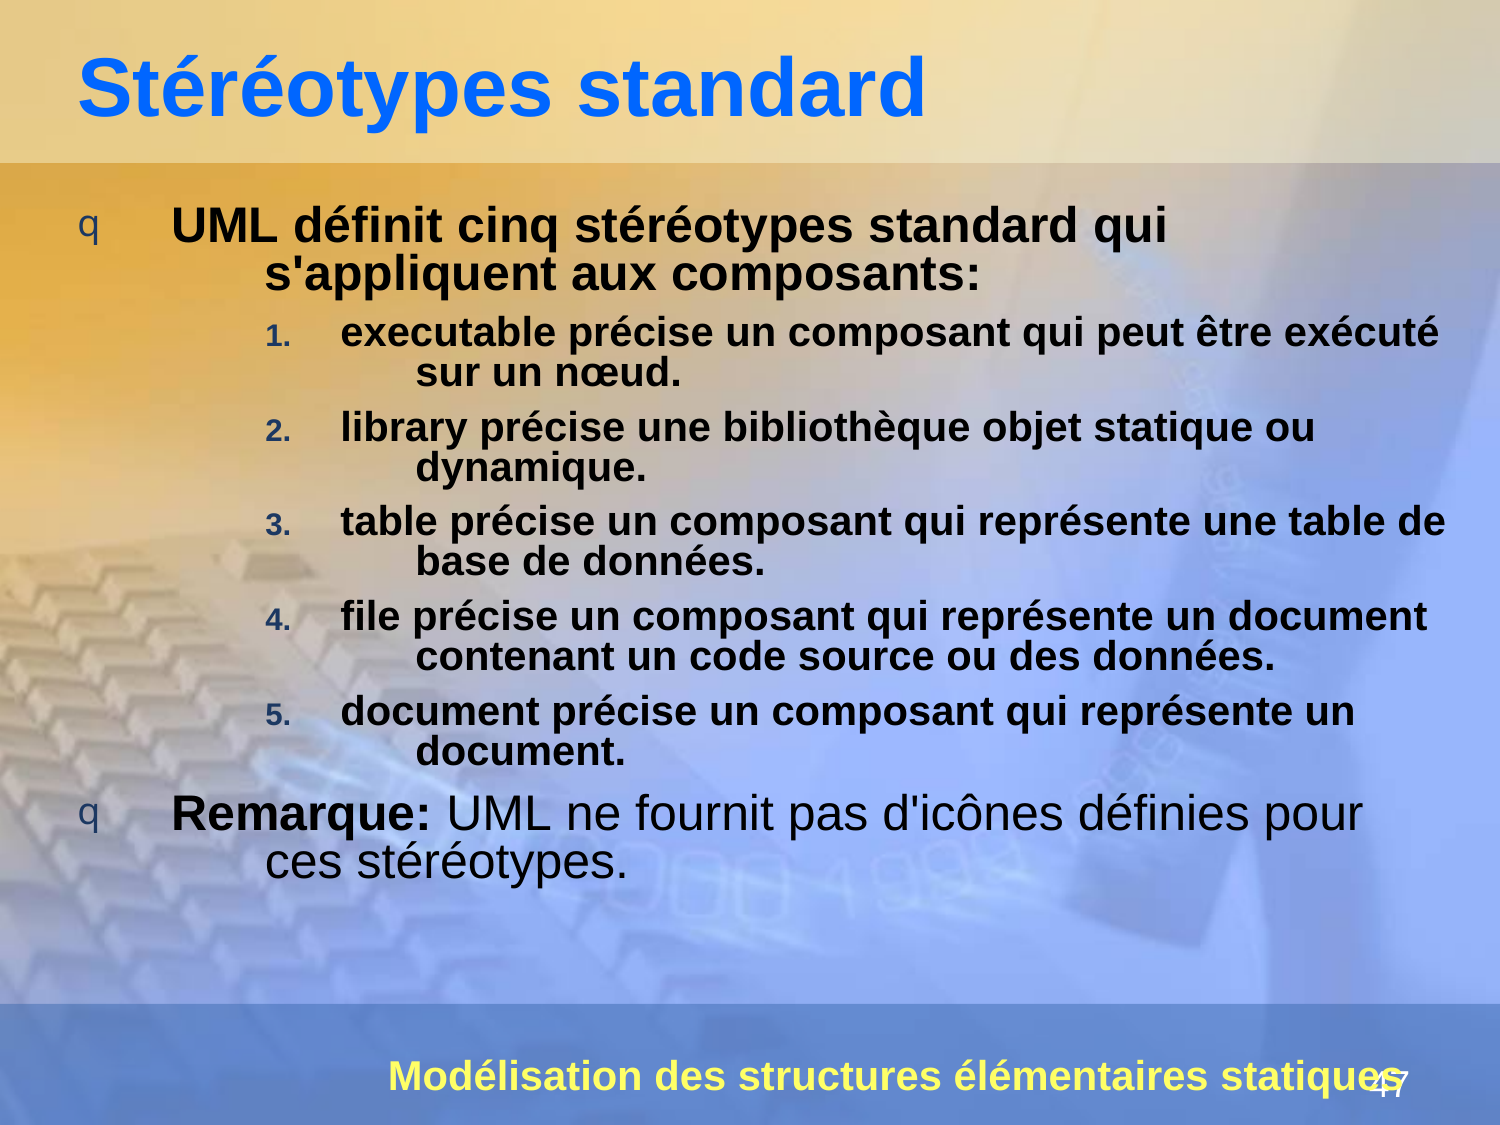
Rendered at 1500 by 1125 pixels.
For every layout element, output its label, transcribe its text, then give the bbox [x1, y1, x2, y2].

list UML définit cinq stéréotypes standard qui s'appliquent aux composants: executable précise un composant qui peut être exécuté sur un nœud. library précise une bibliothèque objet statique ou dynamique. table précise un composant qui représente une table de base de données. file précise un composant qui représente un document contenant un code source ou des données. document précise un composant qui représente un document. Remarque: UML ne fournit pas d'icônes définies pour ces stéréotypes. [62, 196, 1470, 898]
title Stéréotypes standard [62, 37, 1469, 143]
text_box Modélisation des structures élémentaires statiques [388, 1049, 1404, 1099]
